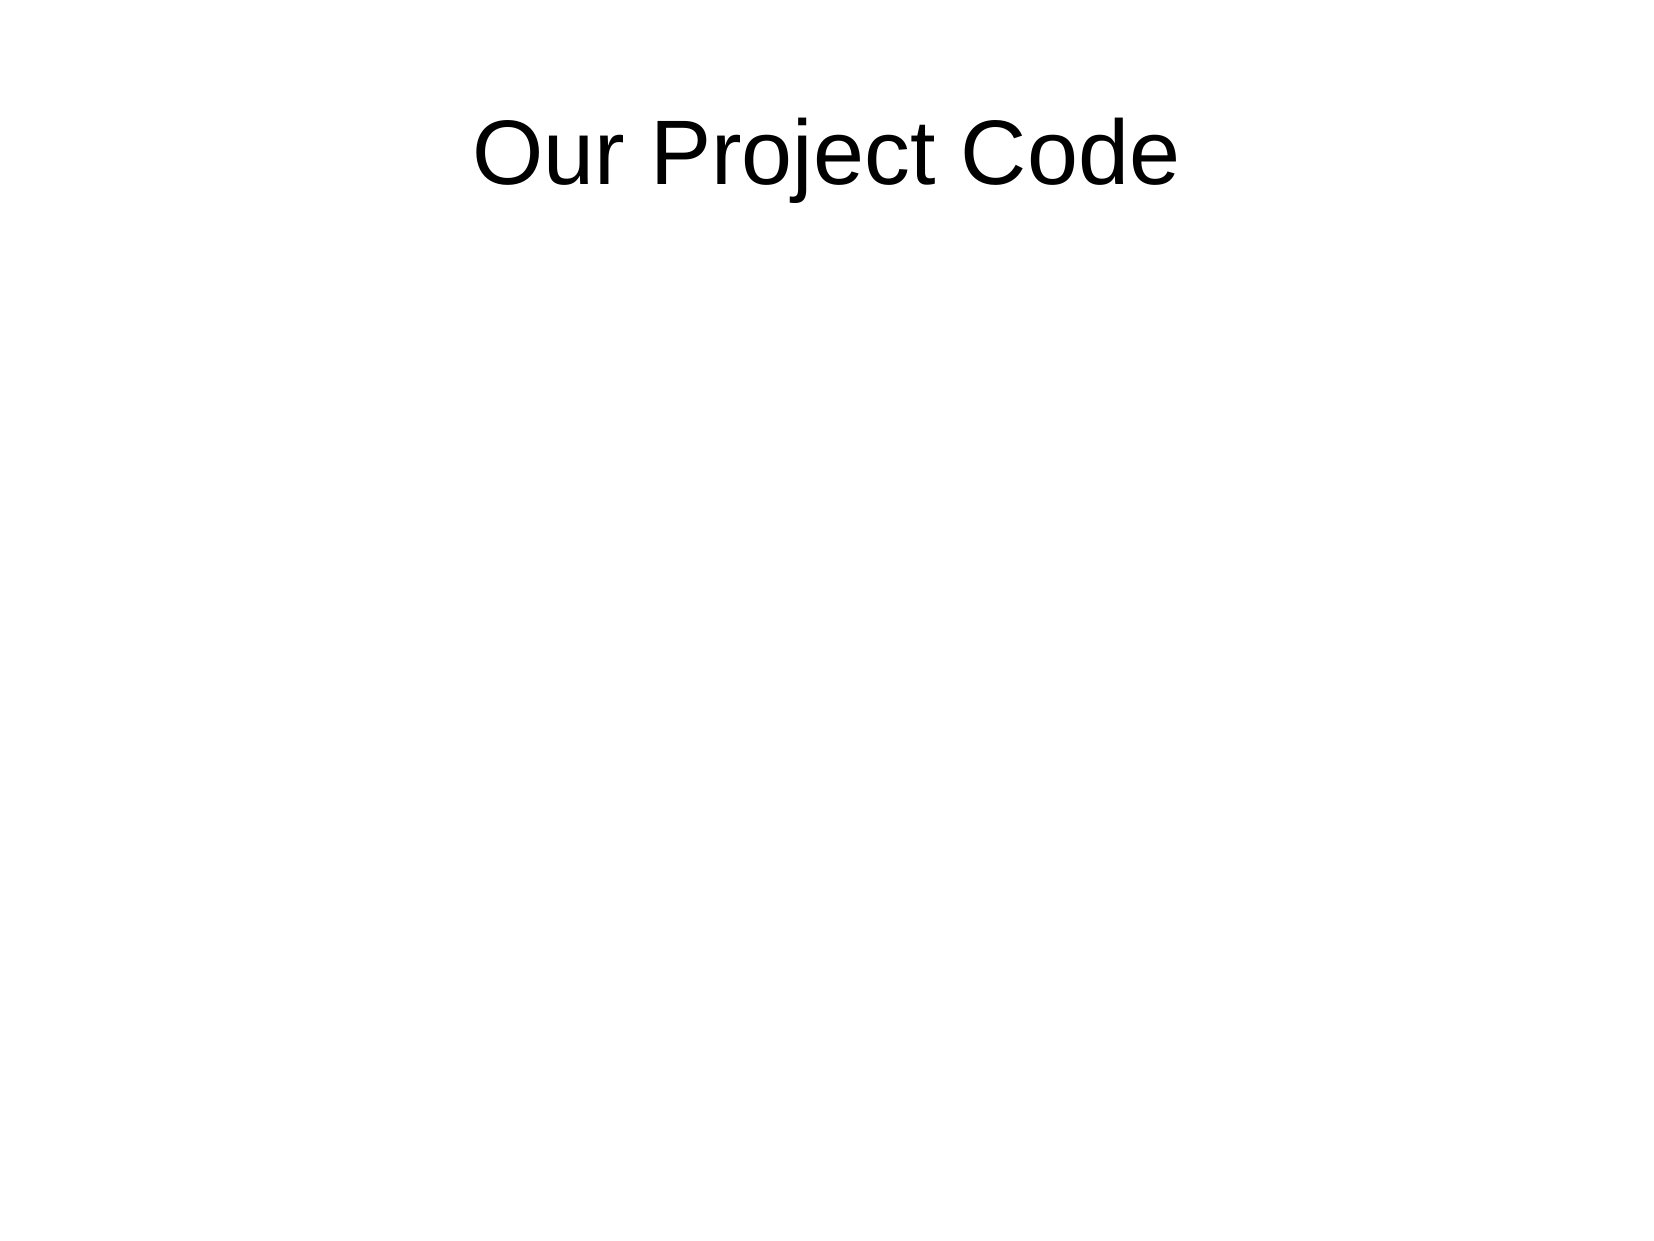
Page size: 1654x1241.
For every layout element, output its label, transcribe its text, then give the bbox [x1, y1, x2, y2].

title Our Project Code [82, 49, 1571, 257]
